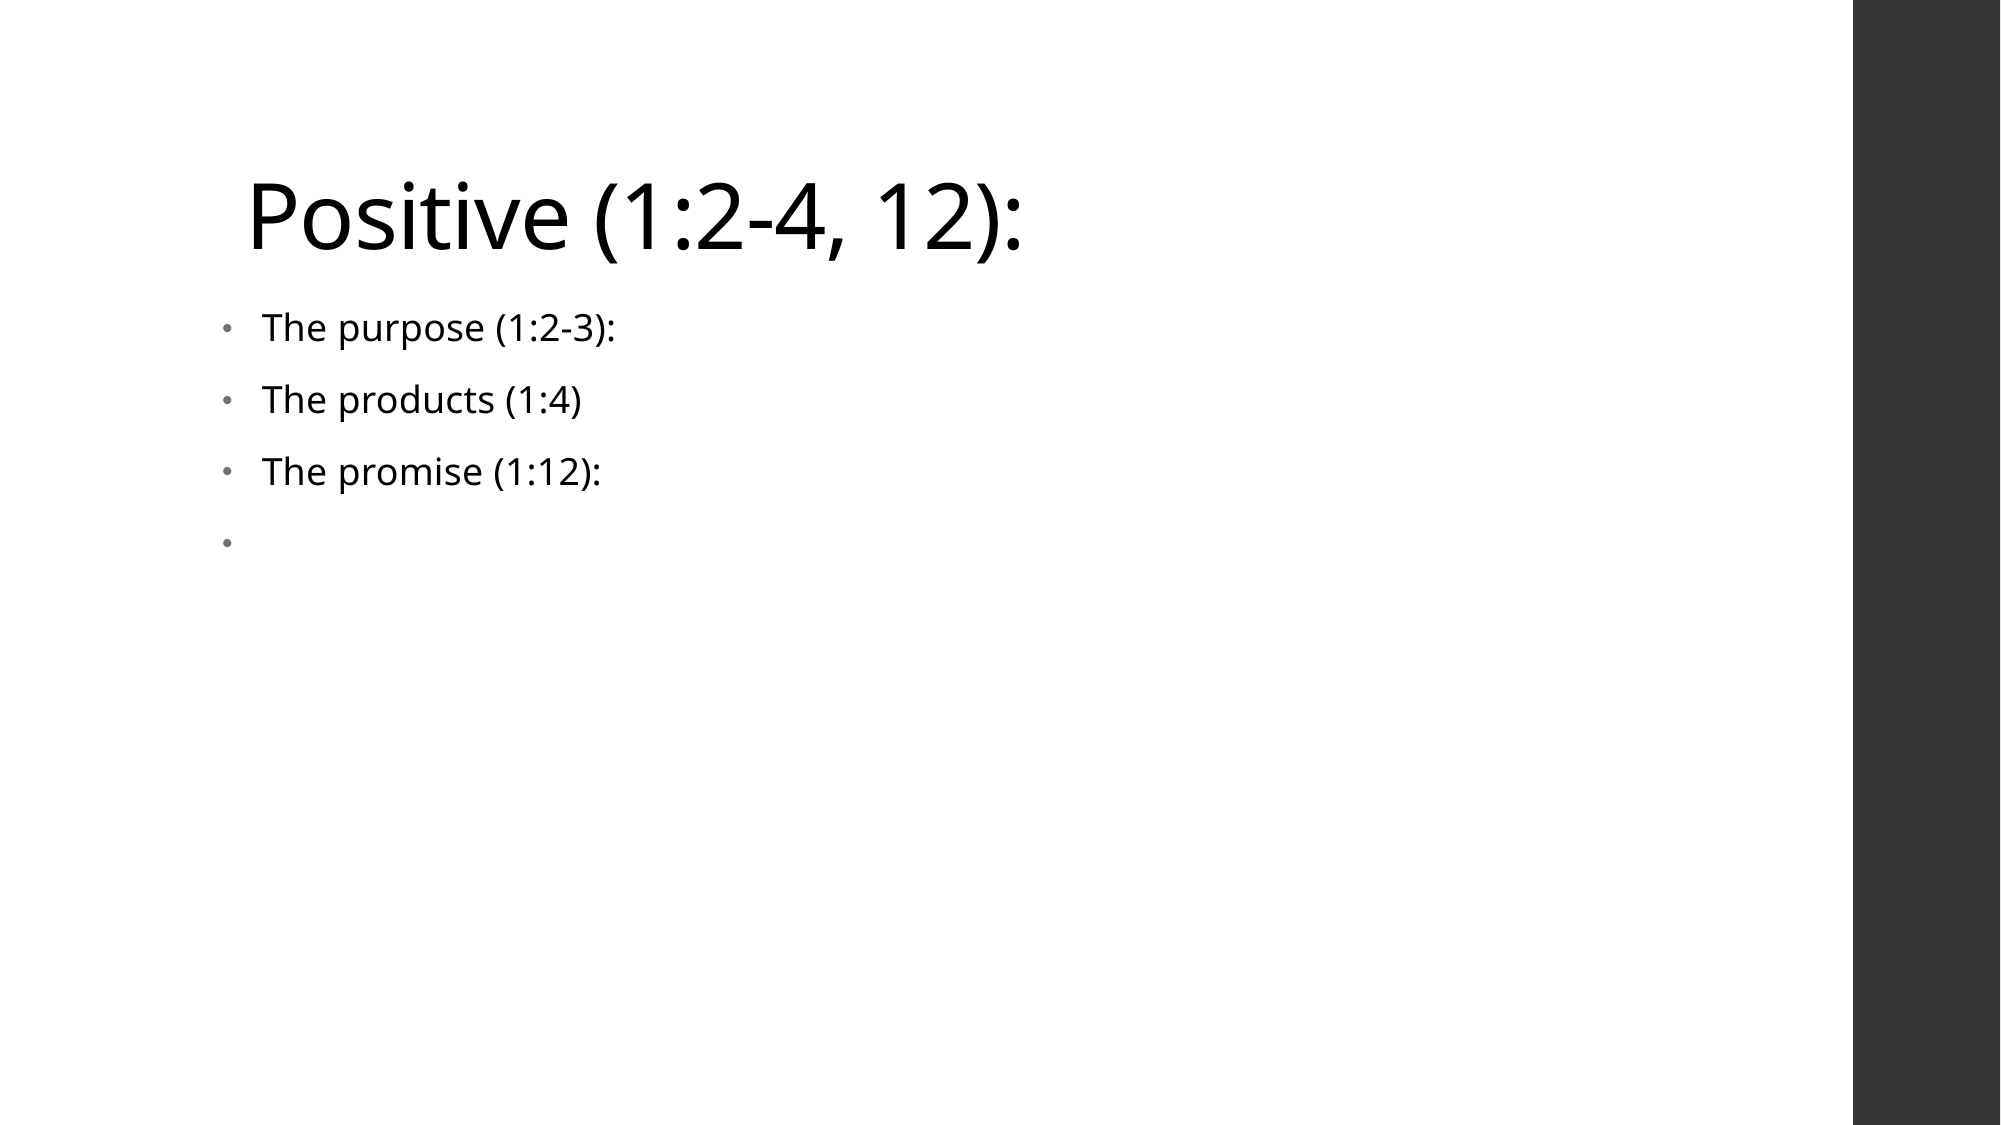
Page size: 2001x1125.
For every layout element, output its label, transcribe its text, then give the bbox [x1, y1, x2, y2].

title Positive (1:2-4, 12): [206, 60, 1797, 278]
list The purpose (1:2-3): The products (1:4) The promise (1:12): [206, 299, 1617, 1014]
